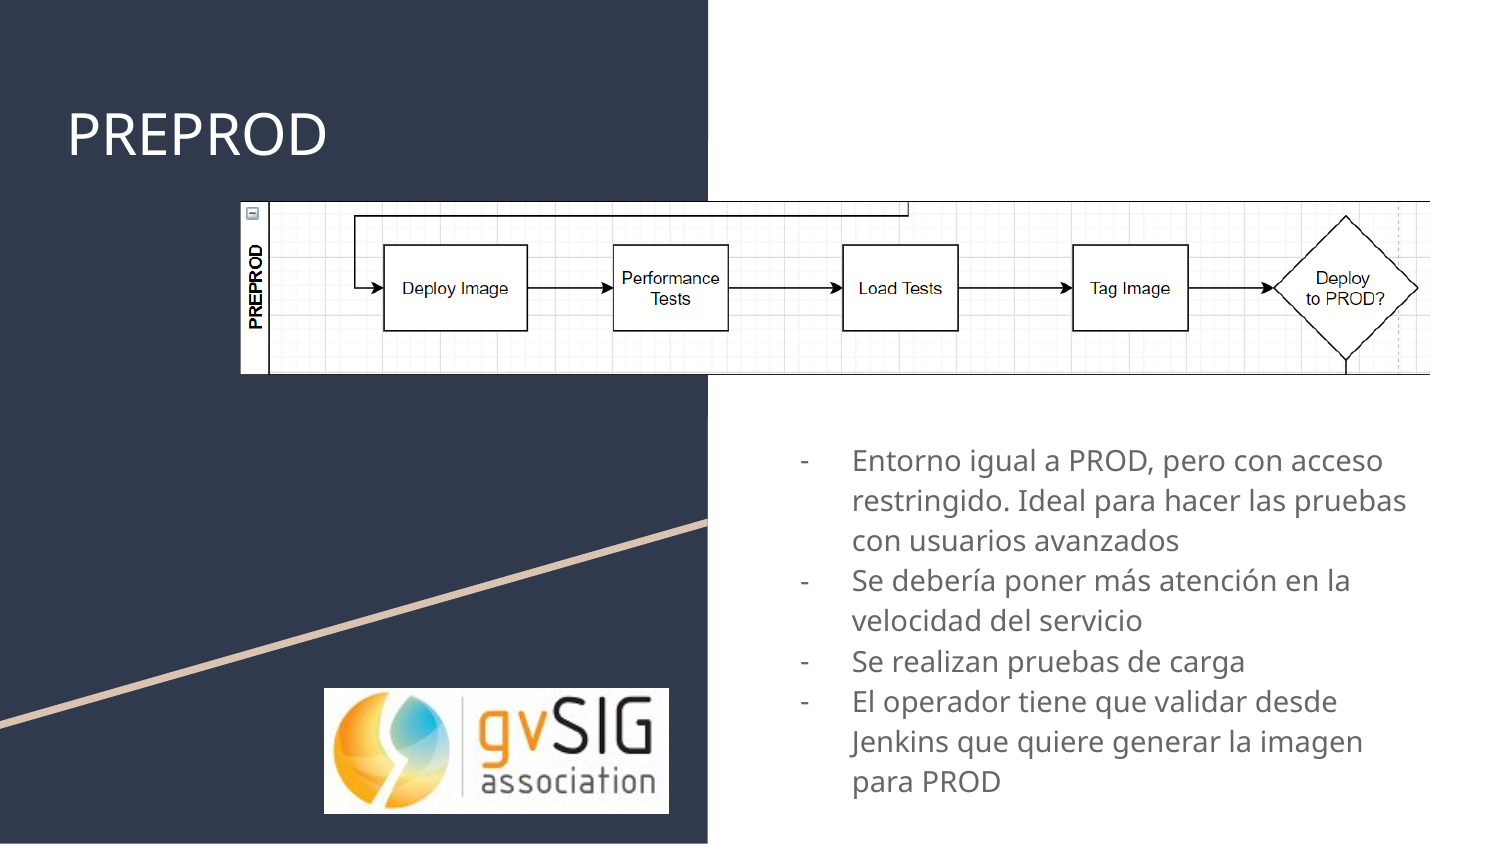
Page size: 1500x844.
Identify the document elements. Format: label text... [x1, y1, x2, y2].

picture [240, 201, 1430, 375]
title PREPROD [51, 82, 660, 494]
picture [324, 688, 669, 814]
list Entorno igual a PROD, pero con acceso restringido. Ideal para hacer las pruebas con usuarios avanzados Se debería poner más atención en la velocidad del servicio Se realizan pruebas de carga El operador tiene que validar desde Jenkins que quiere generar la imagen para PROD [761, 421, 1446, 755]
